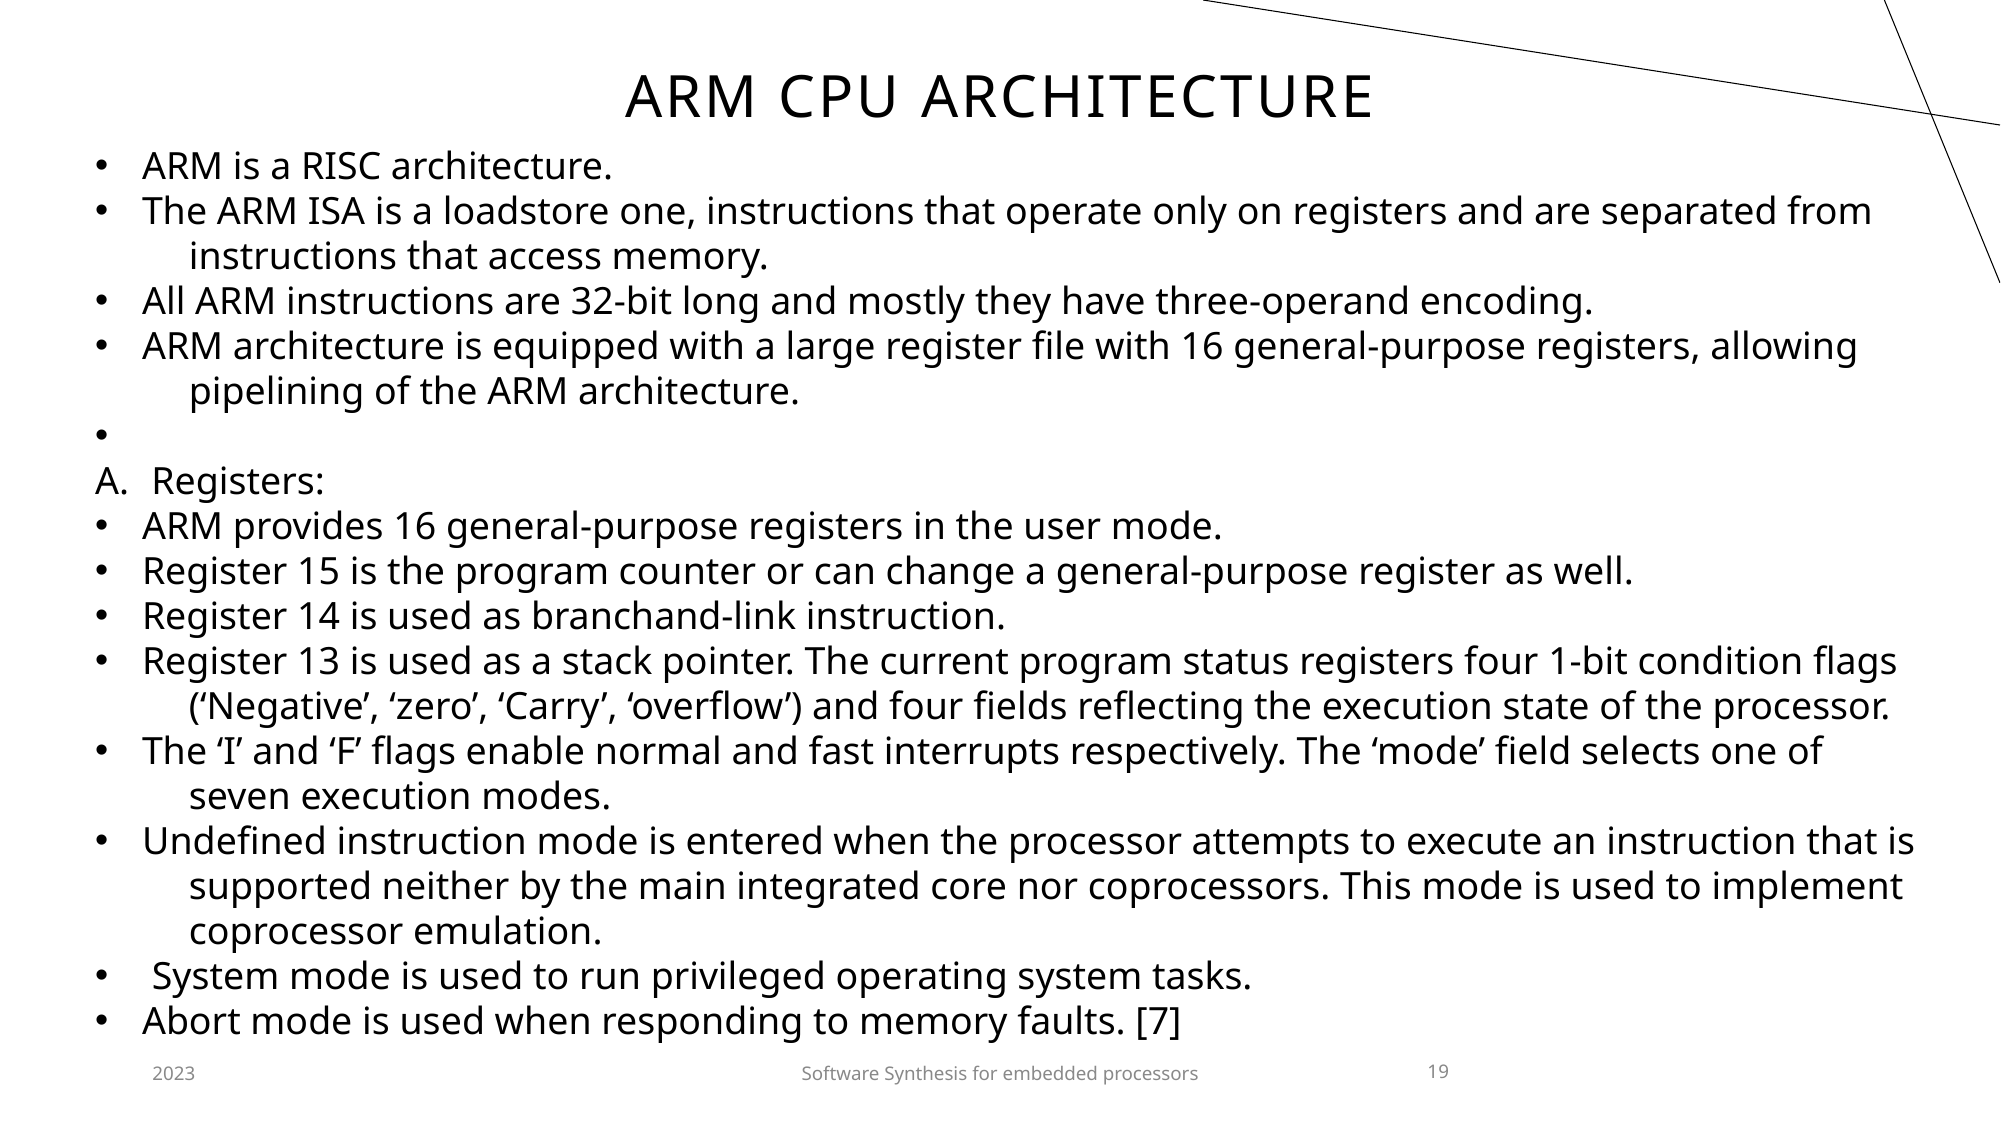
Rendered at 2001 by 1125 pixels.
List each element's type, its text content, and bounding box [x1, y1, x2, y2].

text_box ARM is a RISC architecture. The ARM ISA is a loadstore one, instructions that operate only on registers and are separated from instructions that access memory. All ARM instructions are 32-bit long and mostly they have three-operand encoding. ARM architecture is equipped with a large register file with 16 general-purpose registers, allowing pipelining of the ARM architecture. Registers: ARM provides 16 general-purpose registers in the user mode. Register 15 is the program counter or can change a general-purpose register as well. Register 14 is used as branchand-link instruction. Register 13 is used as a stack pointer. The current program status registers four 1-bit condition flags (‘Negative’, ‘zero’, ‘Carry’, ‘overflow’) and four fields reflecting the execution state of the processor. The ‘I’ and ‘F’ flags enable normal and fast interrupts respectively. The ‘mode’ field selects one of seven execution modes. Undefined instruction mode is entered when the processor attempts to execute an instruction that is supported neither by the main integrated core nor coprocessors. This mode is used to implement coprocessor emulation. System mode is used to run privileged operating system tasks. Abort mode is used when responding to memory faults. [7] [80, 134, 1952, 1013]
text_box 2023 [137, 1042, 588, 1103]
text_box [1412, 1042, 1863, 1103]
text_box Software Synthesis for embedded processors [662, 1042, 1338, 1103]
title ARM CPU ARCHITECTURE [309, 0, 1691, 134]
